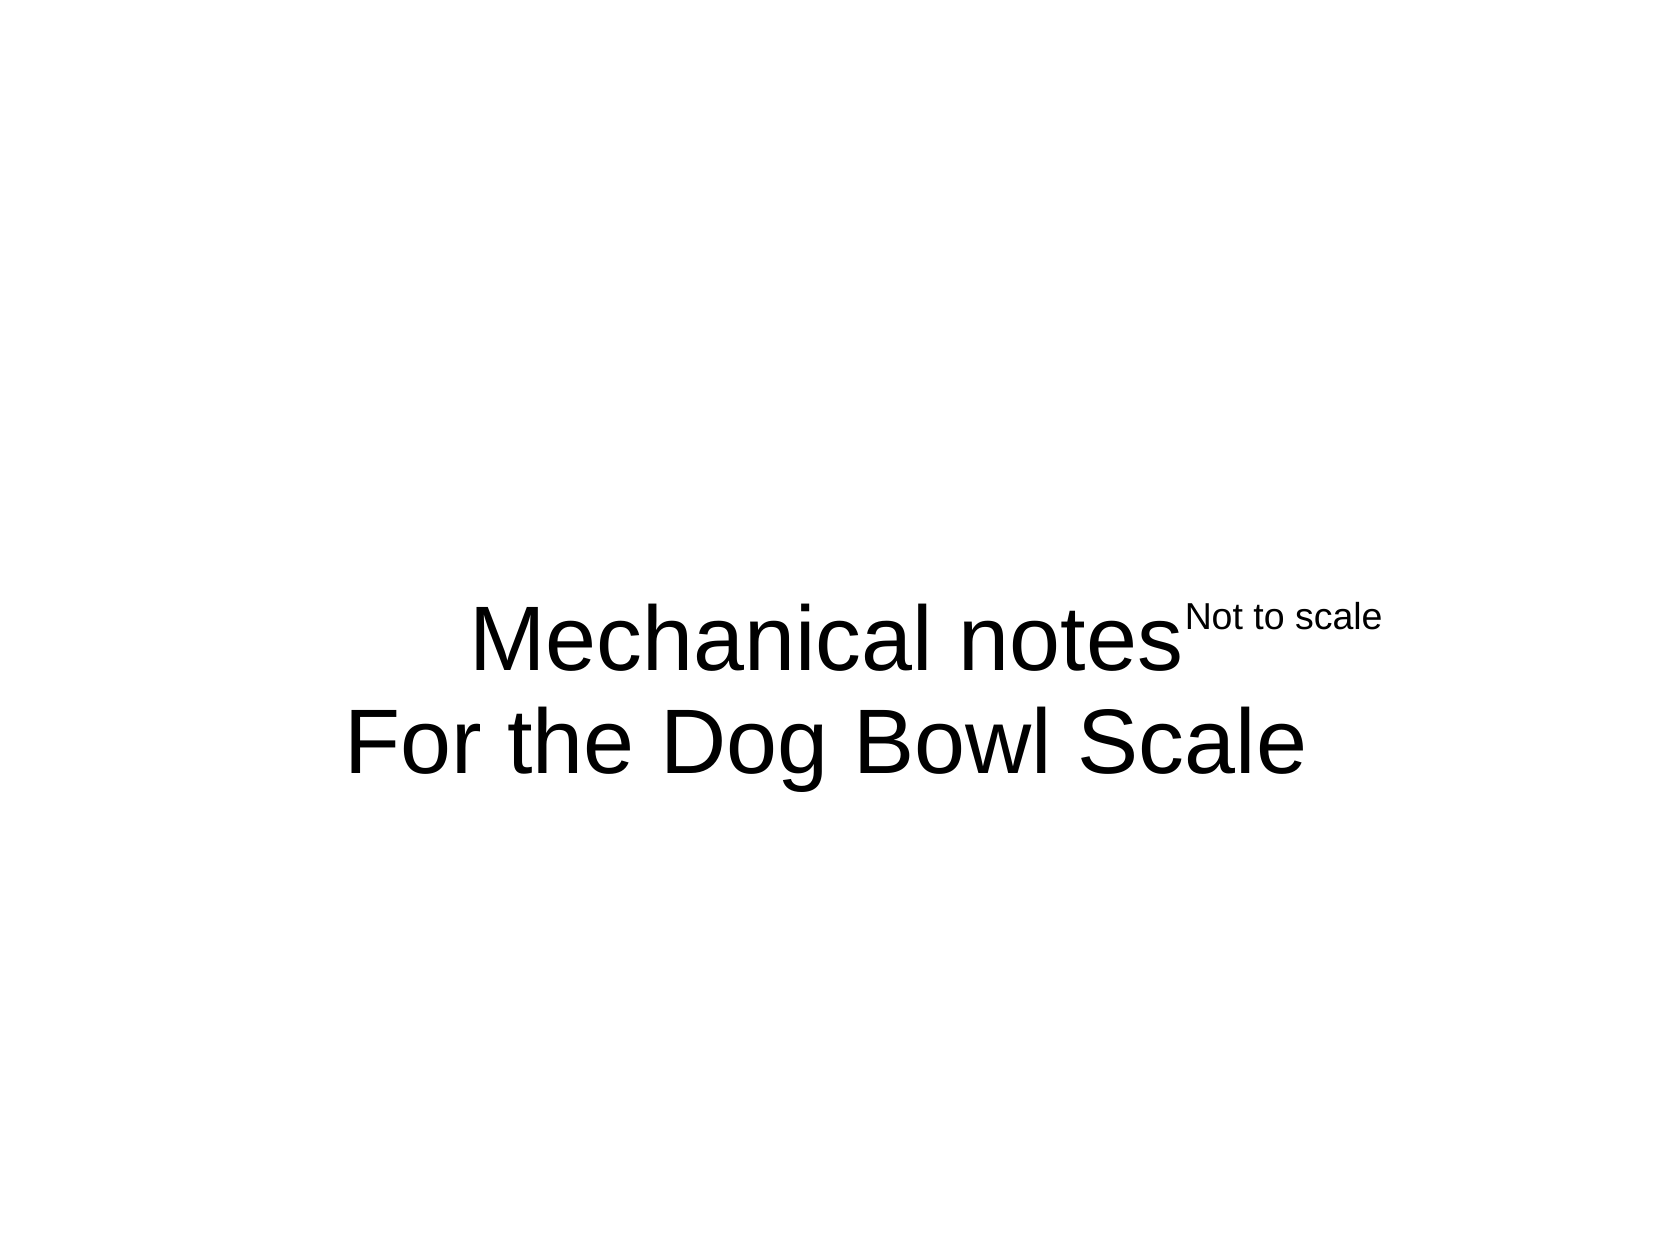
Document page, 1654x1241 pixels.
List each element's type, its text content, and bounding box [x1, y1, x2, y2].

text_box Not to scale [1170, 588, 1426, 646]
title Mechanical notes For the Dog Bowl Scale [82, 586, 1571, 794]
